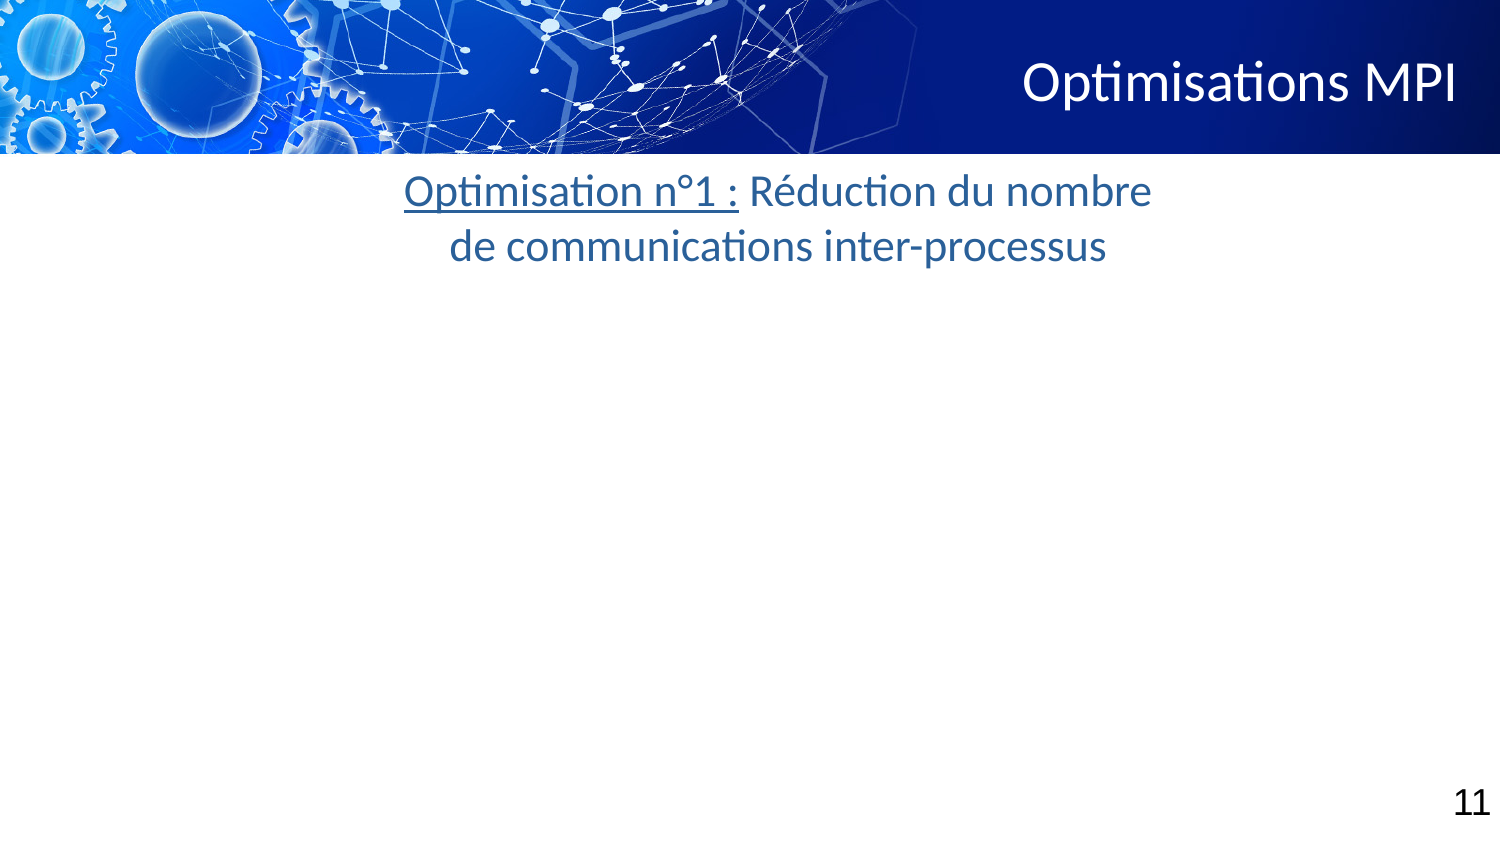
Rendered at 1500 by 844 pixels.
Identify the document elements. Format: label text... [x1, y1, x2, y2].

title Optimisations MPI [118, 3, 1473, 153]
picture [0, 225, 1500, 844]
text_box <numéro> [1438, 773, 1500, 844]
list Optimisation n°1 : Réduction du nombre de communications inter-processus [0, 153, 1500, 225]
picture [0, 0, 1500, 153]
